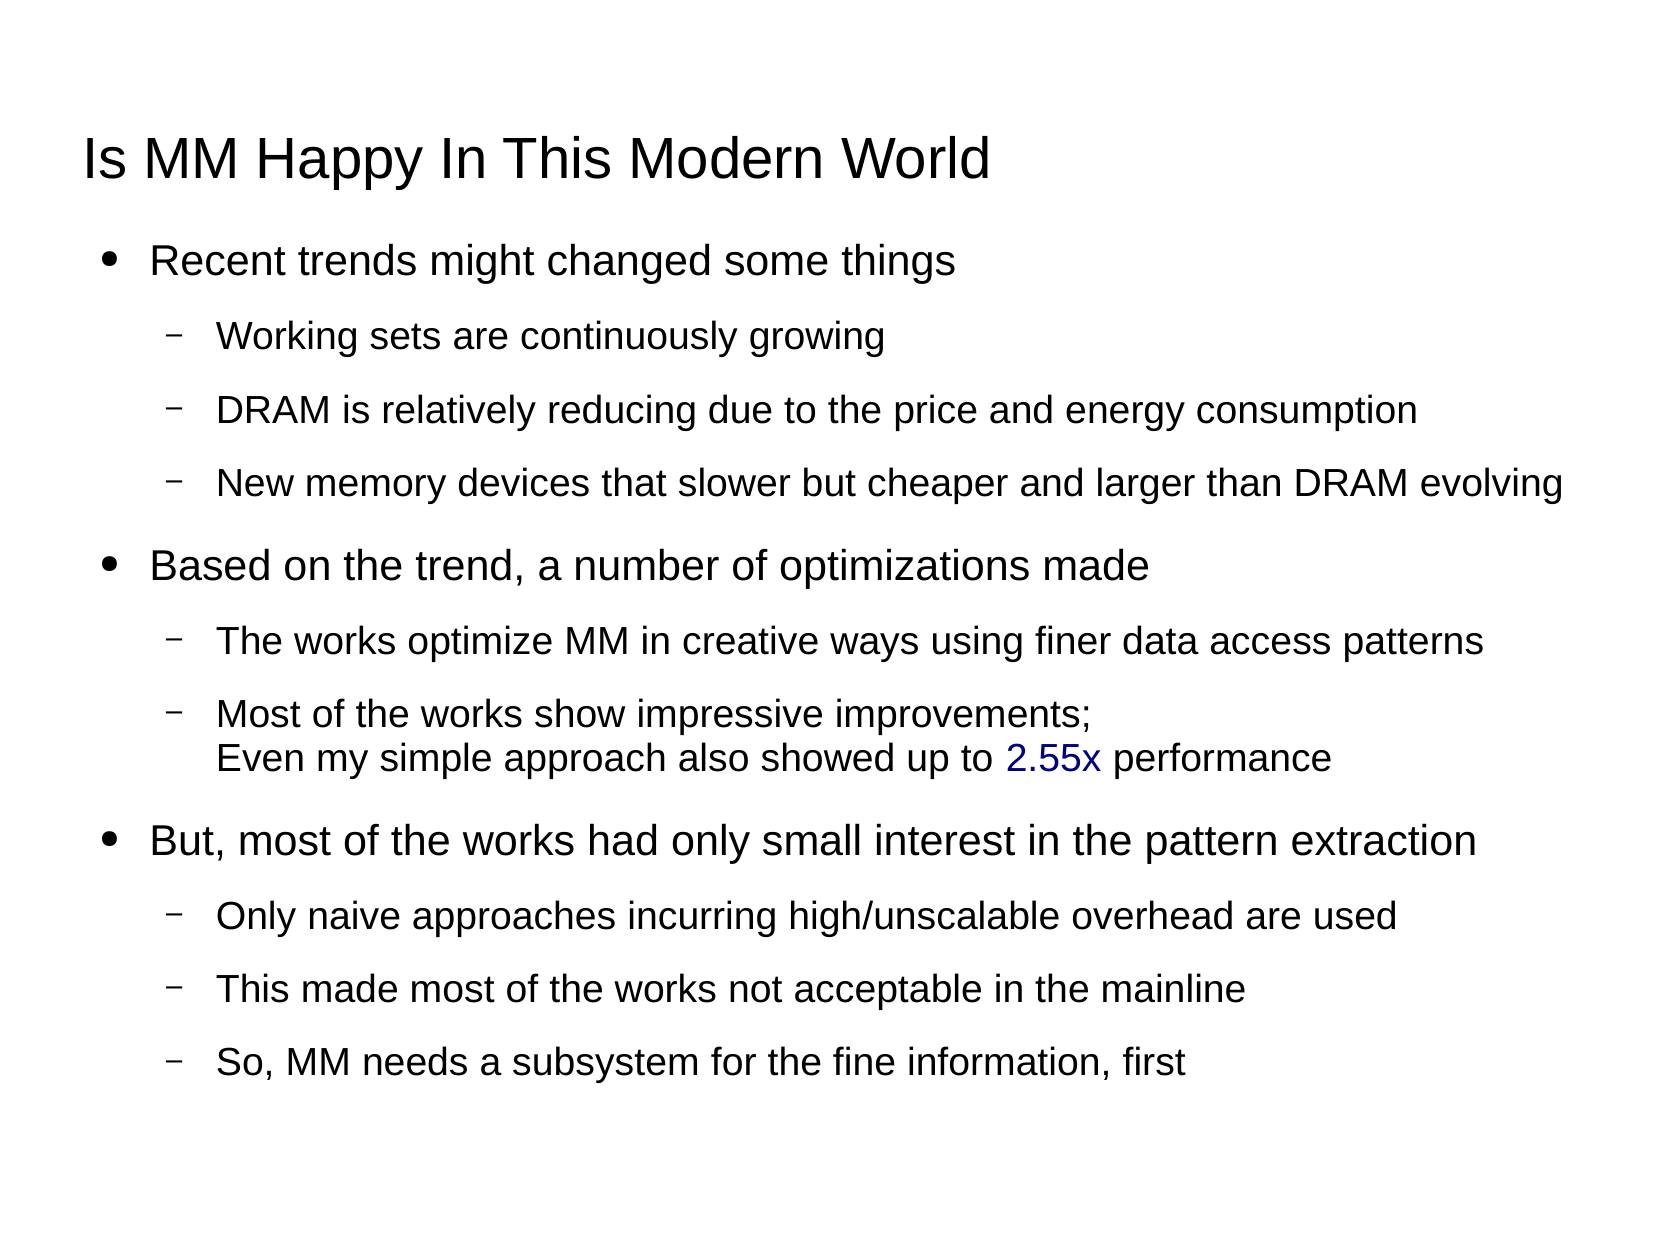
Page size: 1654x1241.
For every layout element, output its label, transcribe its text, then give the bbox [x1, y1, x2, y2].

title Is MM Happy In This Modern World [82, 108, 1571, 210]
list Recent trends might changed some things Working sets are continuously growing DRAM is relatively reducing due to the price and energy consumption New memory devices that slower but cheaper and larger than DRAM evolving Based on the trend, a number of optimizations made The works optimize MM in creative ways using finer data access patterns Most of the works show impressive improvements; Even my simple approach also showed up to 2.55x performance But, most of the works had only small interest in the pattern extraction Only naive approaches incurring high/unscalable overhead are used This made most of the works not acceptable in the mainline So, MM needs a subsystem for the fine information, first [82, 236, 1571, 1111]
